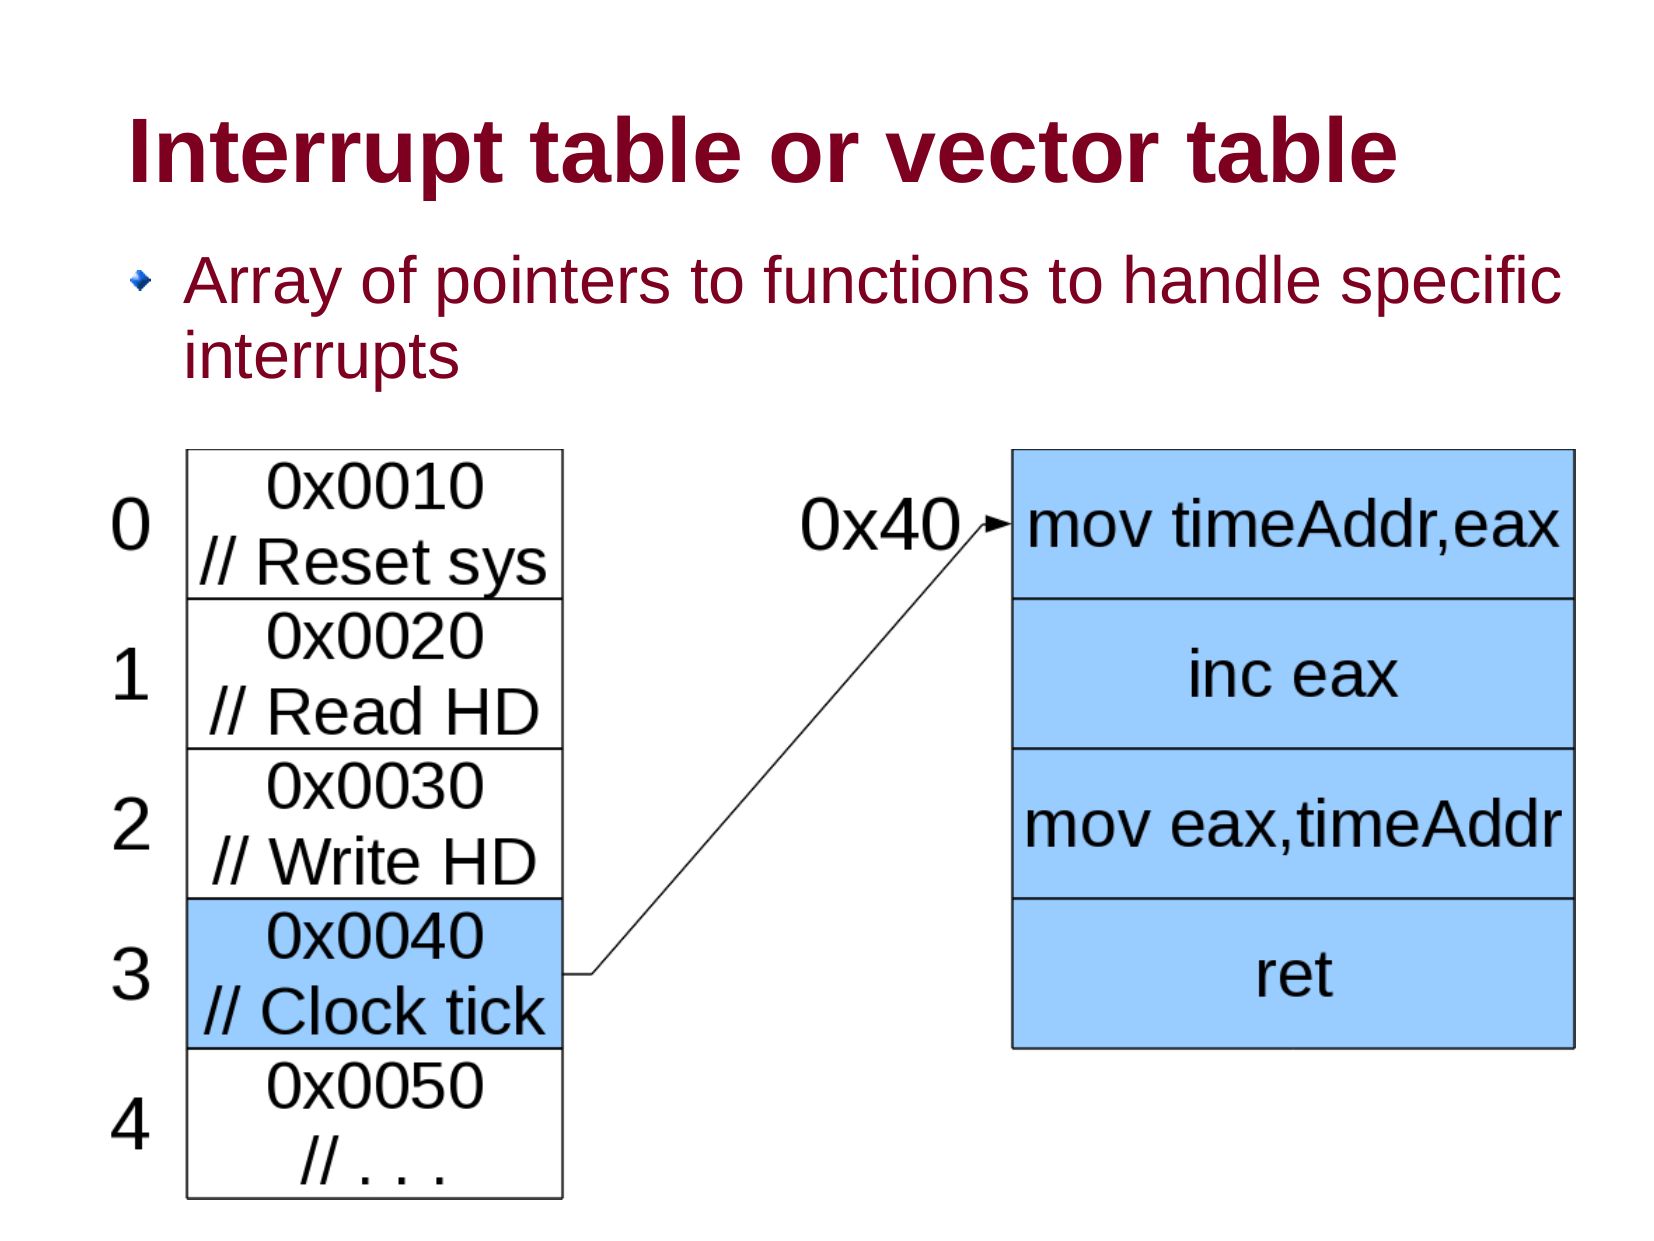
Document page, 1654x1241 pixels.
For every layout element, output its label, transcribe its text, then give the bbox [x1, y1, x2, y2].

picture [0, 0, 1654, 1241]
list Array of pointers to functions to handle specific interrupts [112, 243, 1601, 413]
title Interrupt table or vector table [118, 94, 1412, 207]
